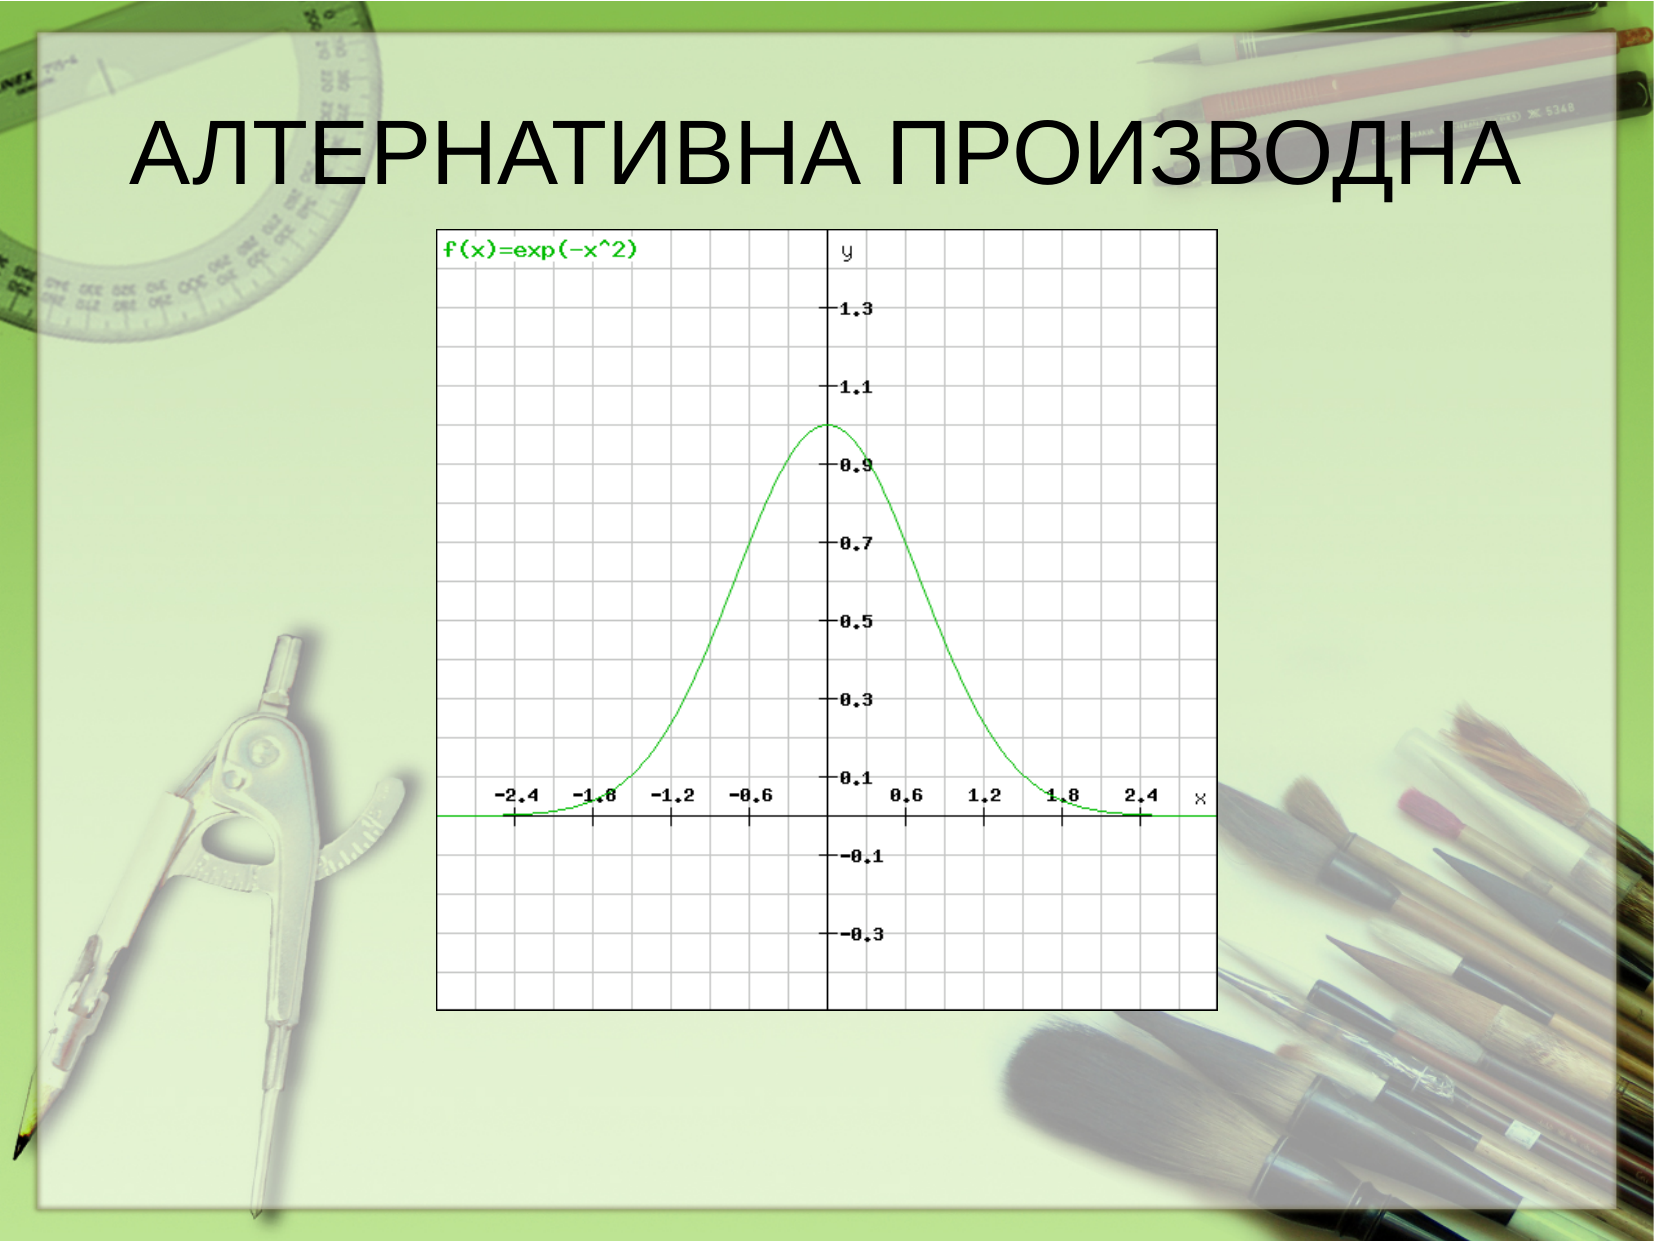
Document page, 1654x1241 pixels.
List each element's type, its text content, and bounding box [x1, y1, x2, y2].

picture [0, 1, 1654, 1241]
title АЛТЕРНАТИВНА ПРОИЗВОДНА [82, 49, 1571, 257]
